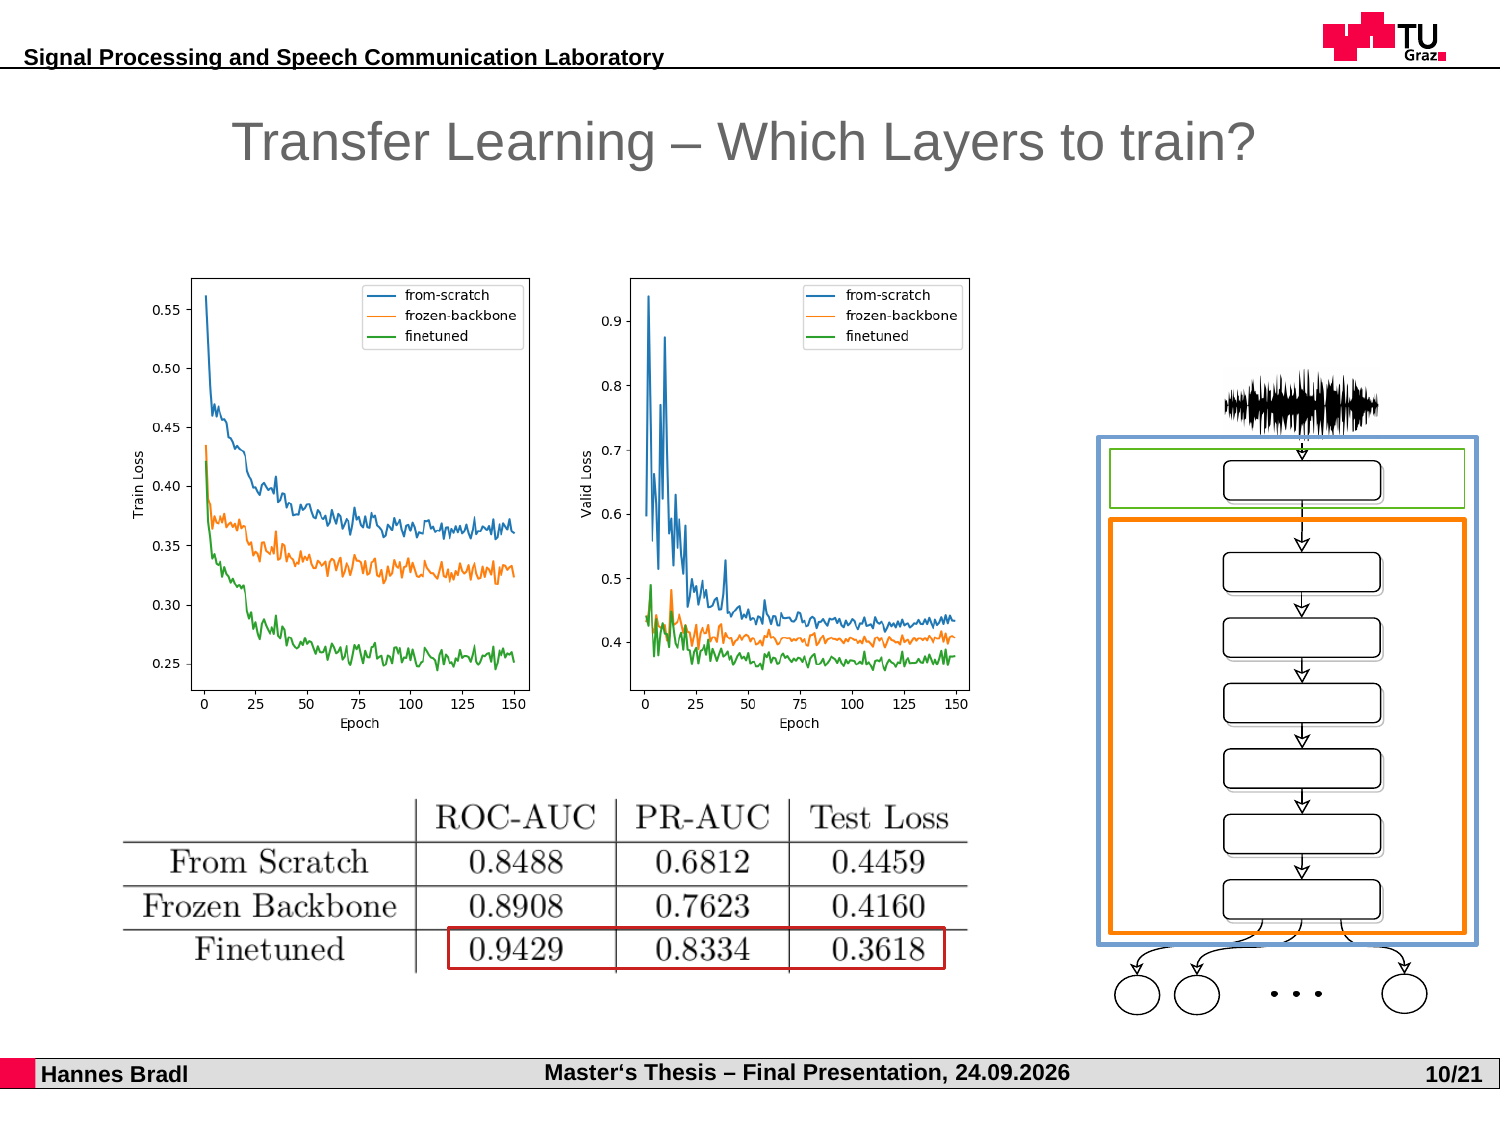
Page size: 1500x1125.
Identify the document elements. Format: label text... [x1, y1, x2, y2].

picture [1113, 522, 1430, 931]
list Transfer Learning – Which Layers to train? [107, 106, 1382, 201]
picture [1111, 450, 1430, 507]
picture [1060, 366, 1430, 1040]
picture [106, 791, 981, 977]
picture [118, 263, 984, 745]
picture [1101, 439, 1430, 942]
